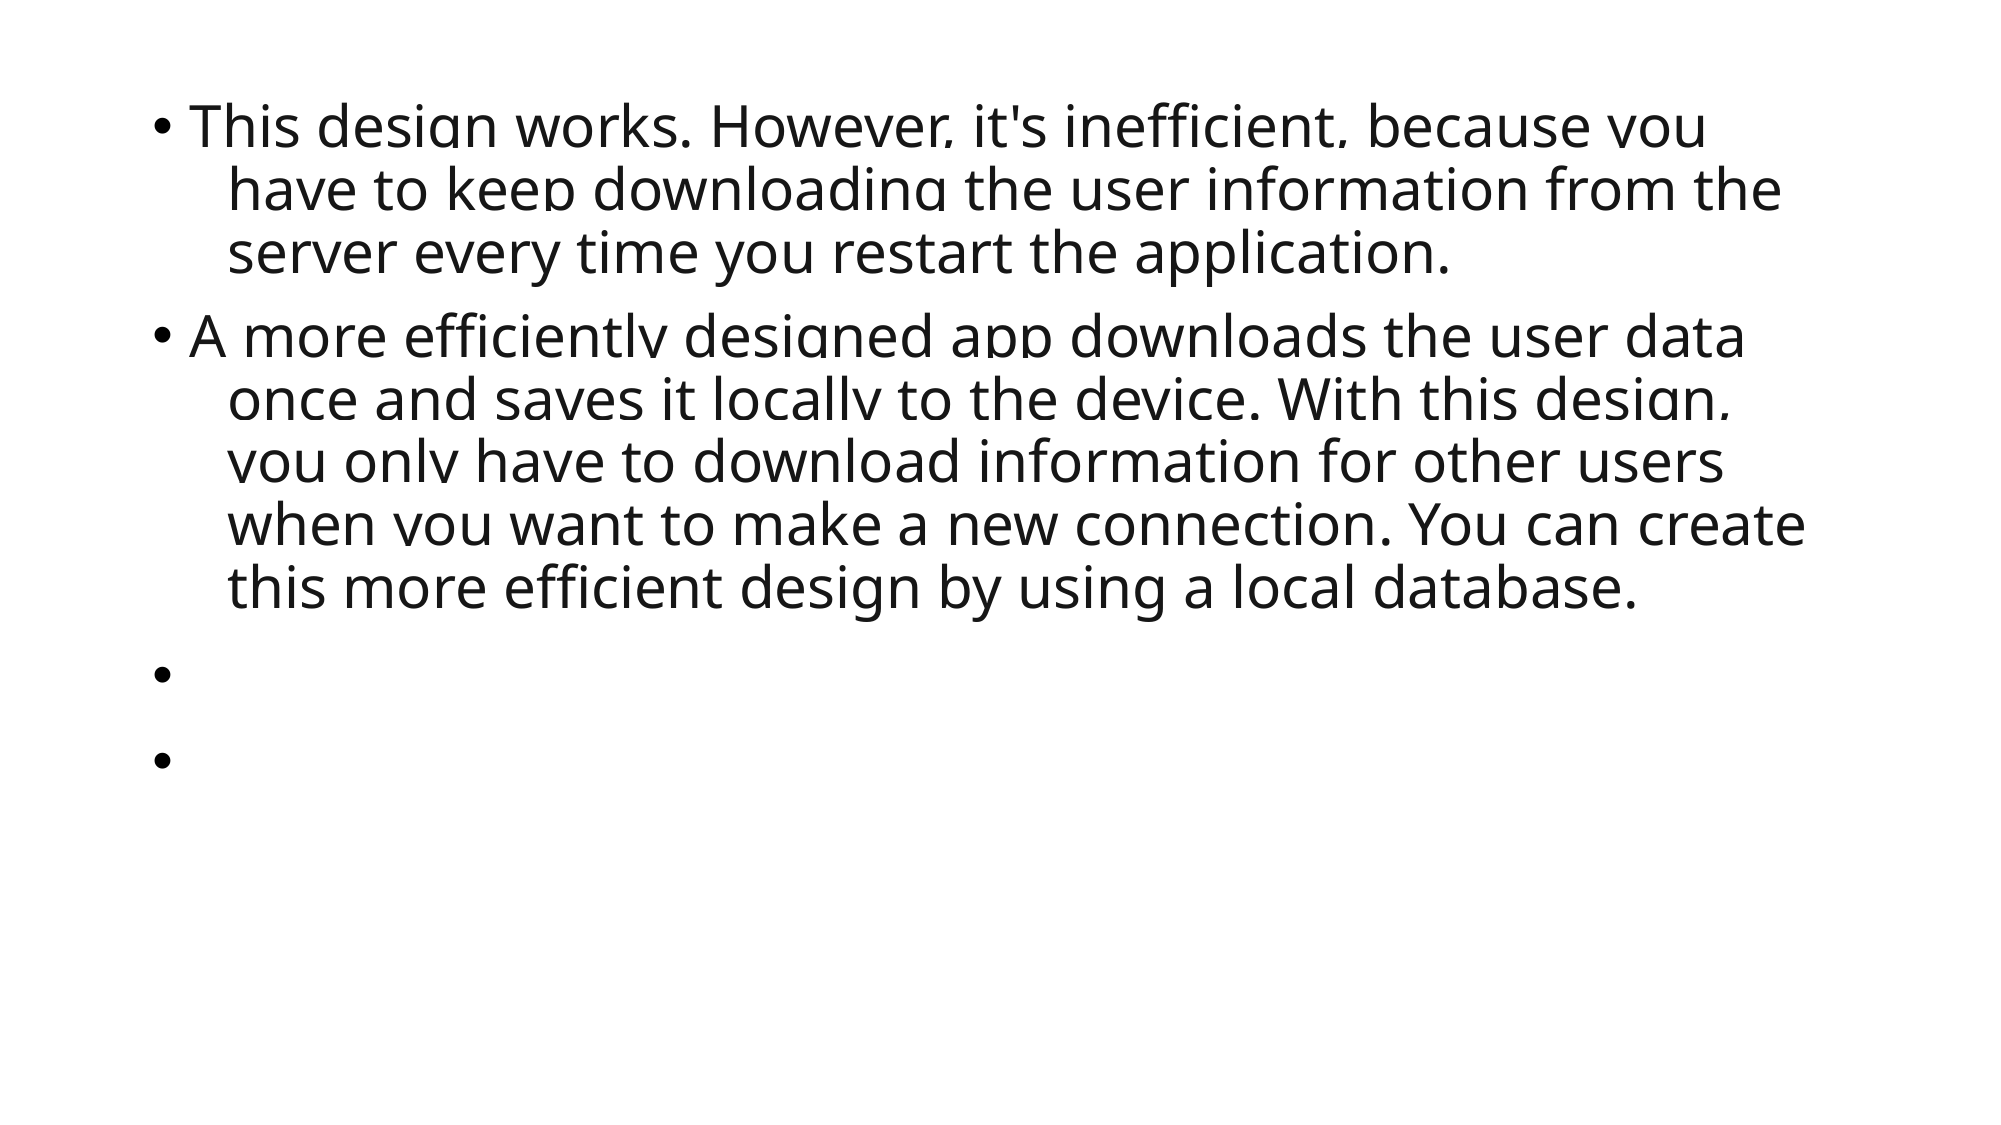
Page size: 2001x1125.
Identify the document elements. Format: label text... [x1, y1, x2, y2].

list This design works. However, it's inefficient, because you have to keep downloading the user information from the server every time you restart the application. A more efficiently designed app downloads the user data once and saves it locally to the device. With this design, you only have to download information for other users when you want to make a new connection. You can create this more efficient design by using a local database. [137, 90, 1863, 1014]
